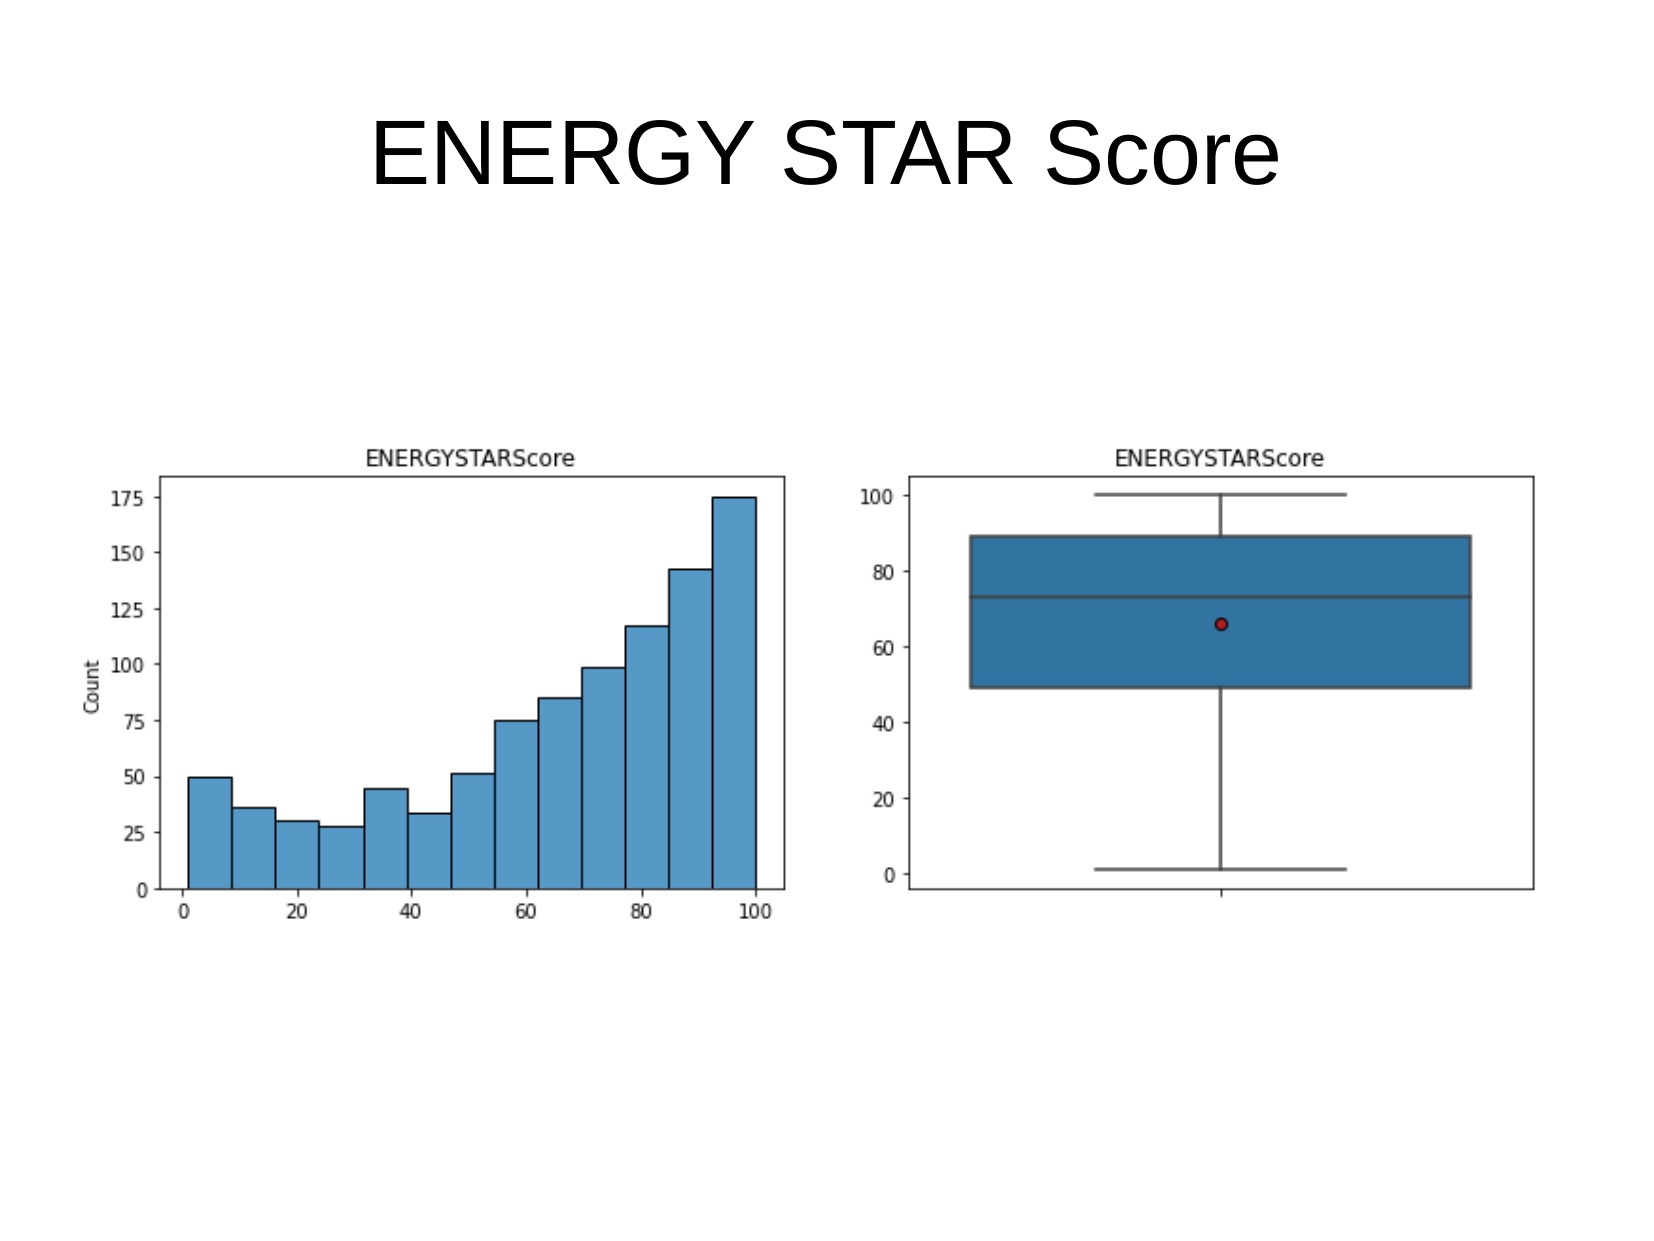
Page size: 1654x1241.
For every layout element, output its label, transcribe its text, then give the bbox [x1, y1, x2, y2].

picture [82, 427, 1571, 972]
title ENERGY STAR Score [82, 49, 1571, 257]
